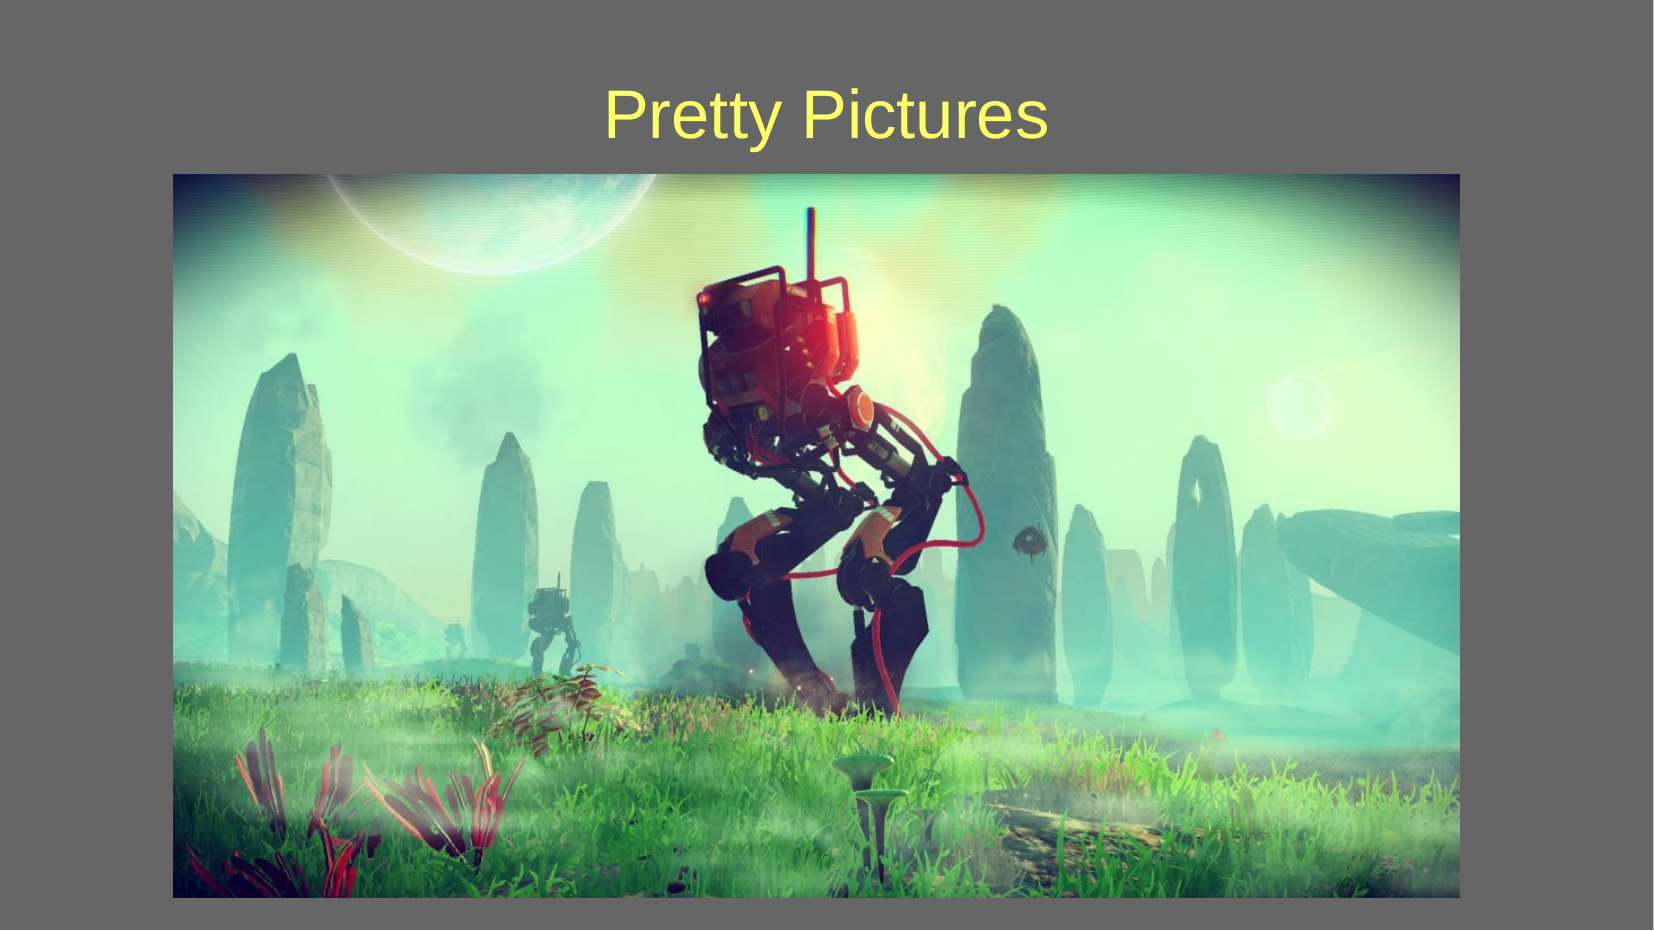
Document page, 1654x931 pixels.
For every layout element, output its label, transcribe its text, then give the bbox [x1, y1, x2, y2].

picture [173, 174, 1460, 898]
title Pretty Pictures [82, 36, 1571, 193]
